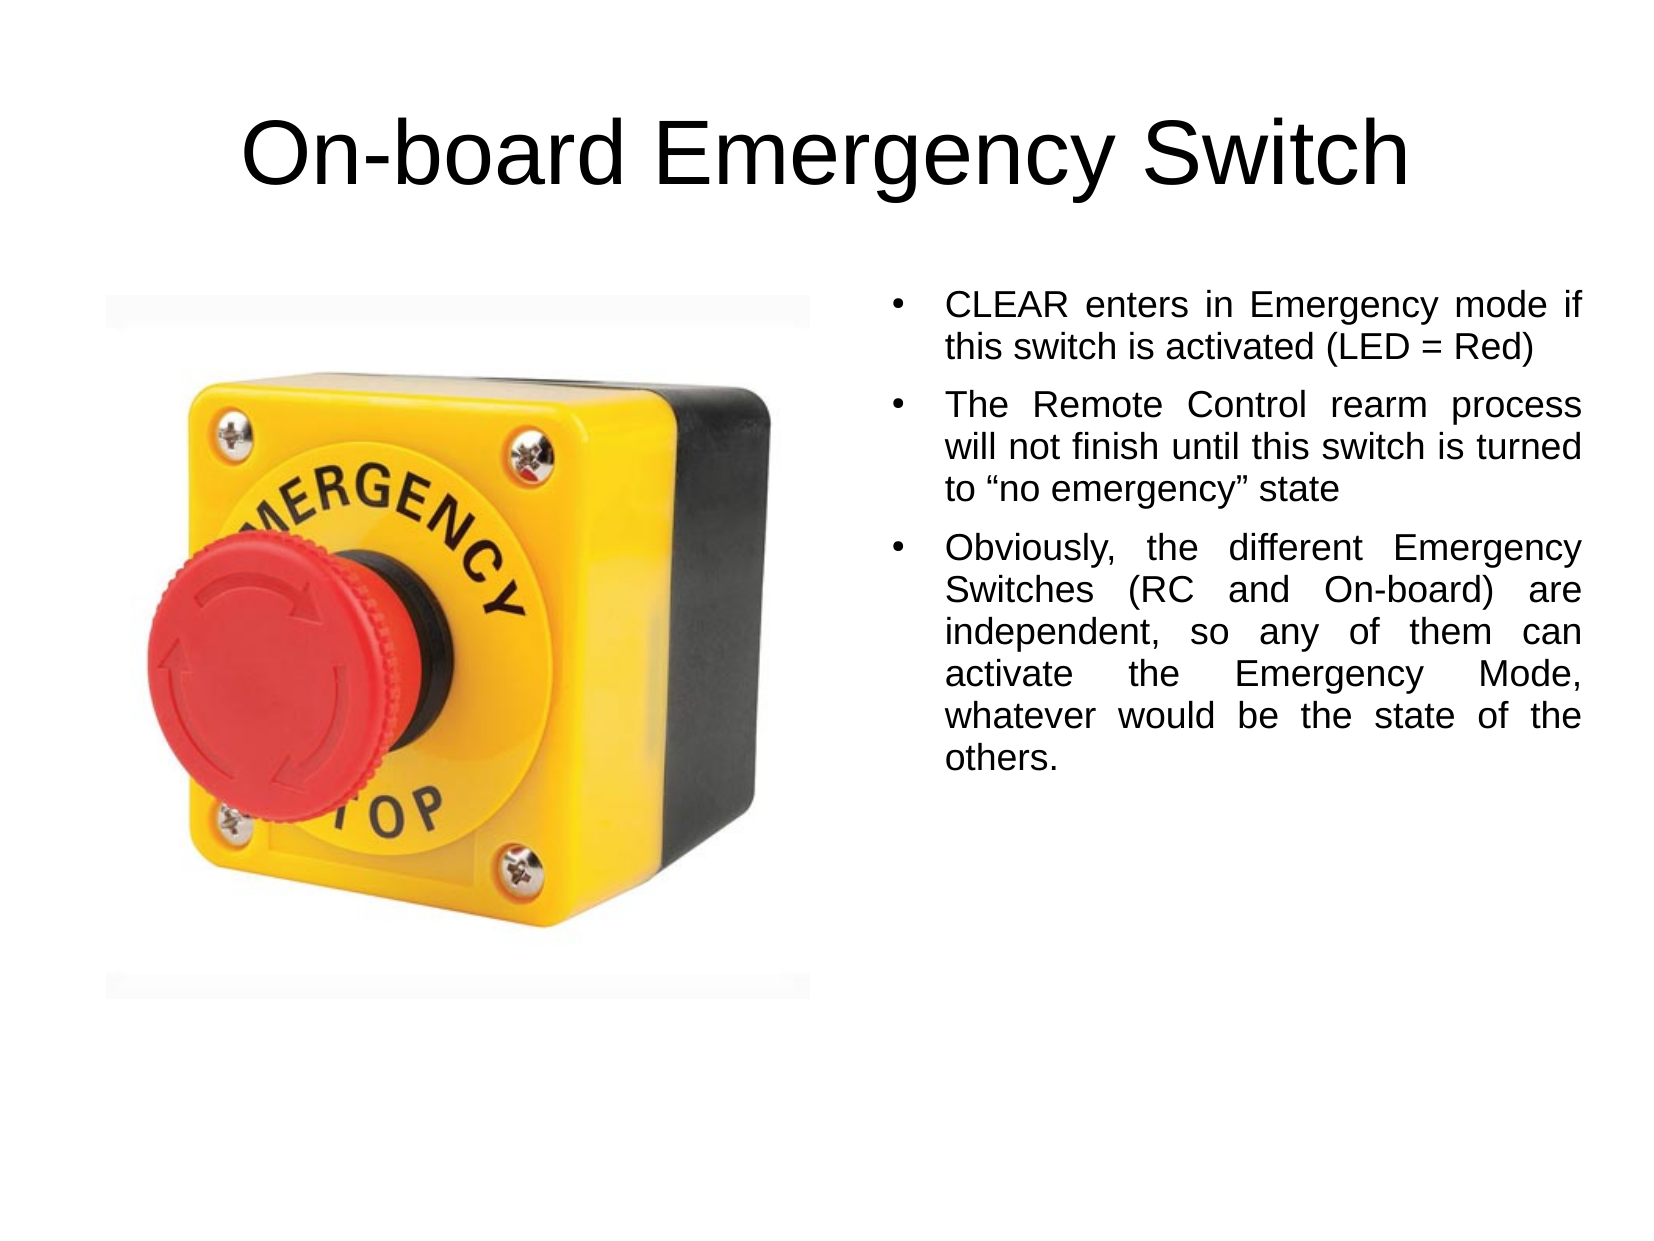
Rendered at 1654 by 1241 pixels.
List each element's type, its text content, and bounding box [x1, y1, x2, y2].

list CLEAR enters in Emergency mode if this switch is activated (LED = Red) The Remote Control rearm process will not finish until this switch is turned to “no emergency” state Obviously, the different Emergency Switches (RC and On-board) are independent, so any of them can activate the Emergency Mode, whatever would be the state of the others. [874, 283, 1583, 1003]
picture [106, 295, 810, 999]
title On-board Emergency Switch [82, 49, 1571, 257]
